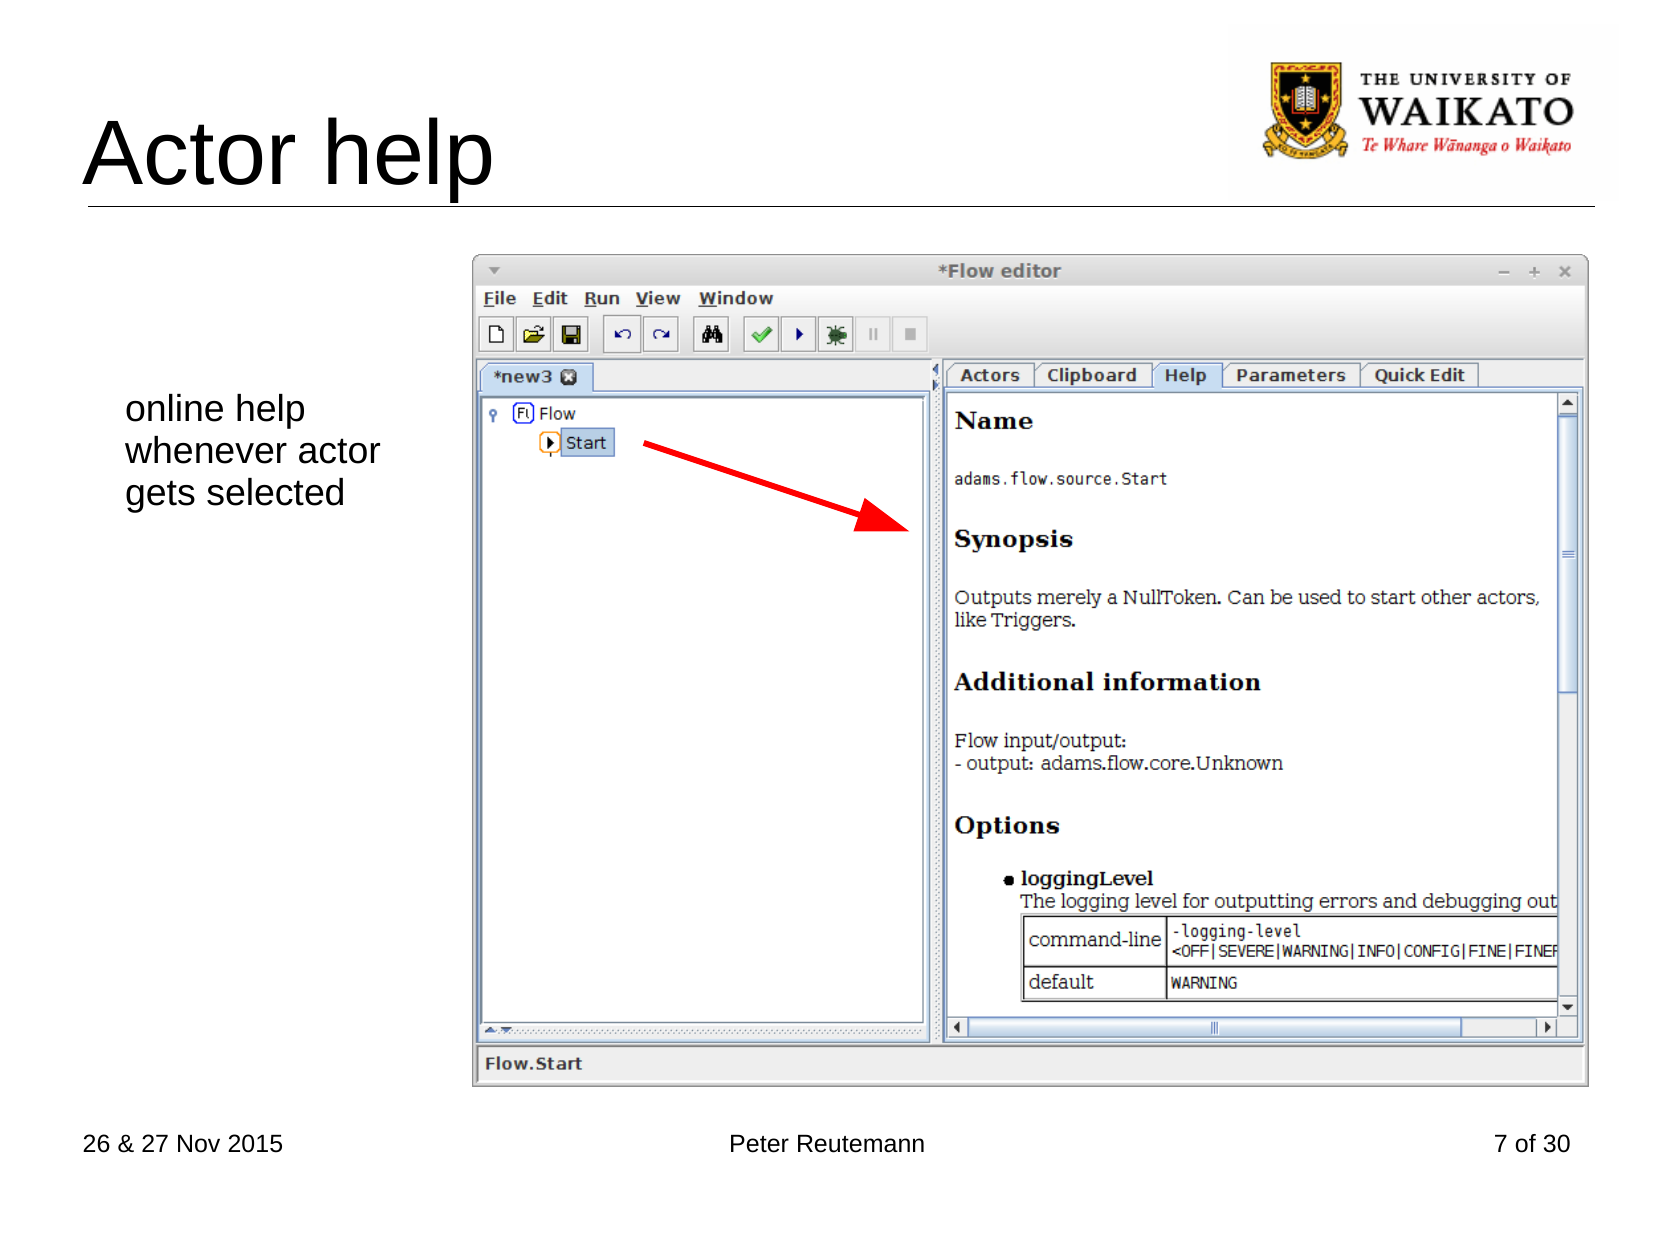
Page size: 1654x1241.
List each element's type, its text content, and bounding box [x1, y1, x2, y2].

picture [1228, 24, 1619, 201]
picture [472, 254, 1589, 1087]
text_box online help whenever actor gets selected [110, 380, 396, 522]
title Actor help [82, 49, 1571, 257]
